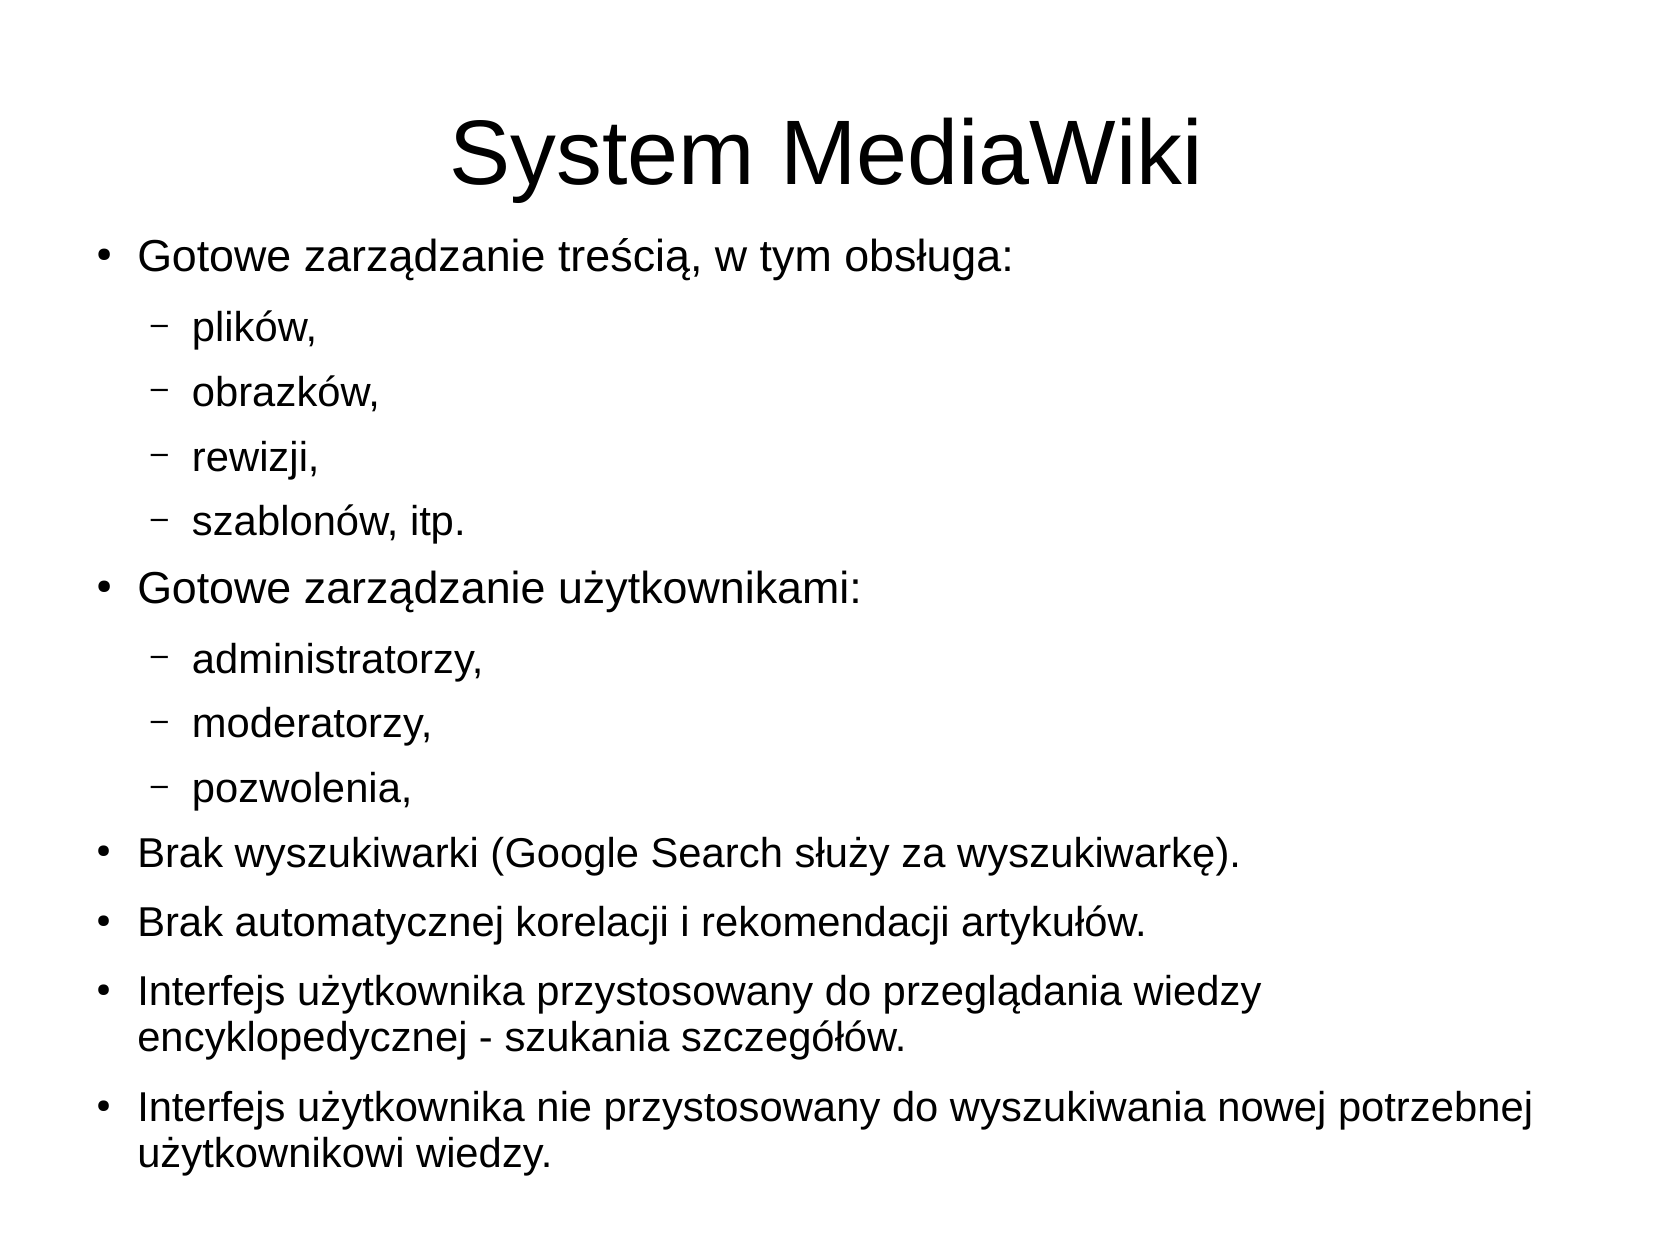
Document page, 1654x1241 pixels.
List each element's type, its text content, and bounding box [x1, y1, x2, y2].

title System MediaWiki [82, 49, 1571, 257]
list Gotowe zarządzanie treścią, w tym obsługa: plików, obrazków, rewizji, szablonów, itp. Gotowe zarządzanie użytkownikami: administratorzy, moderatorzy, pozwolenia, Brak wyszukiwarki (Google Search służy za wyszukiwarkę). Brak automatycznej korelacji i rekomendacji artykułów. Interfejs użytkownika przystosowany do przeglądania wiedzy encyklopedycznej - szukania szczegółów. Interfejs użytkownika nie przystosowany do wyszukiwania nowej potrzebnej użytkownikowi wiedzy. [82, 231, 1538, 1182]
